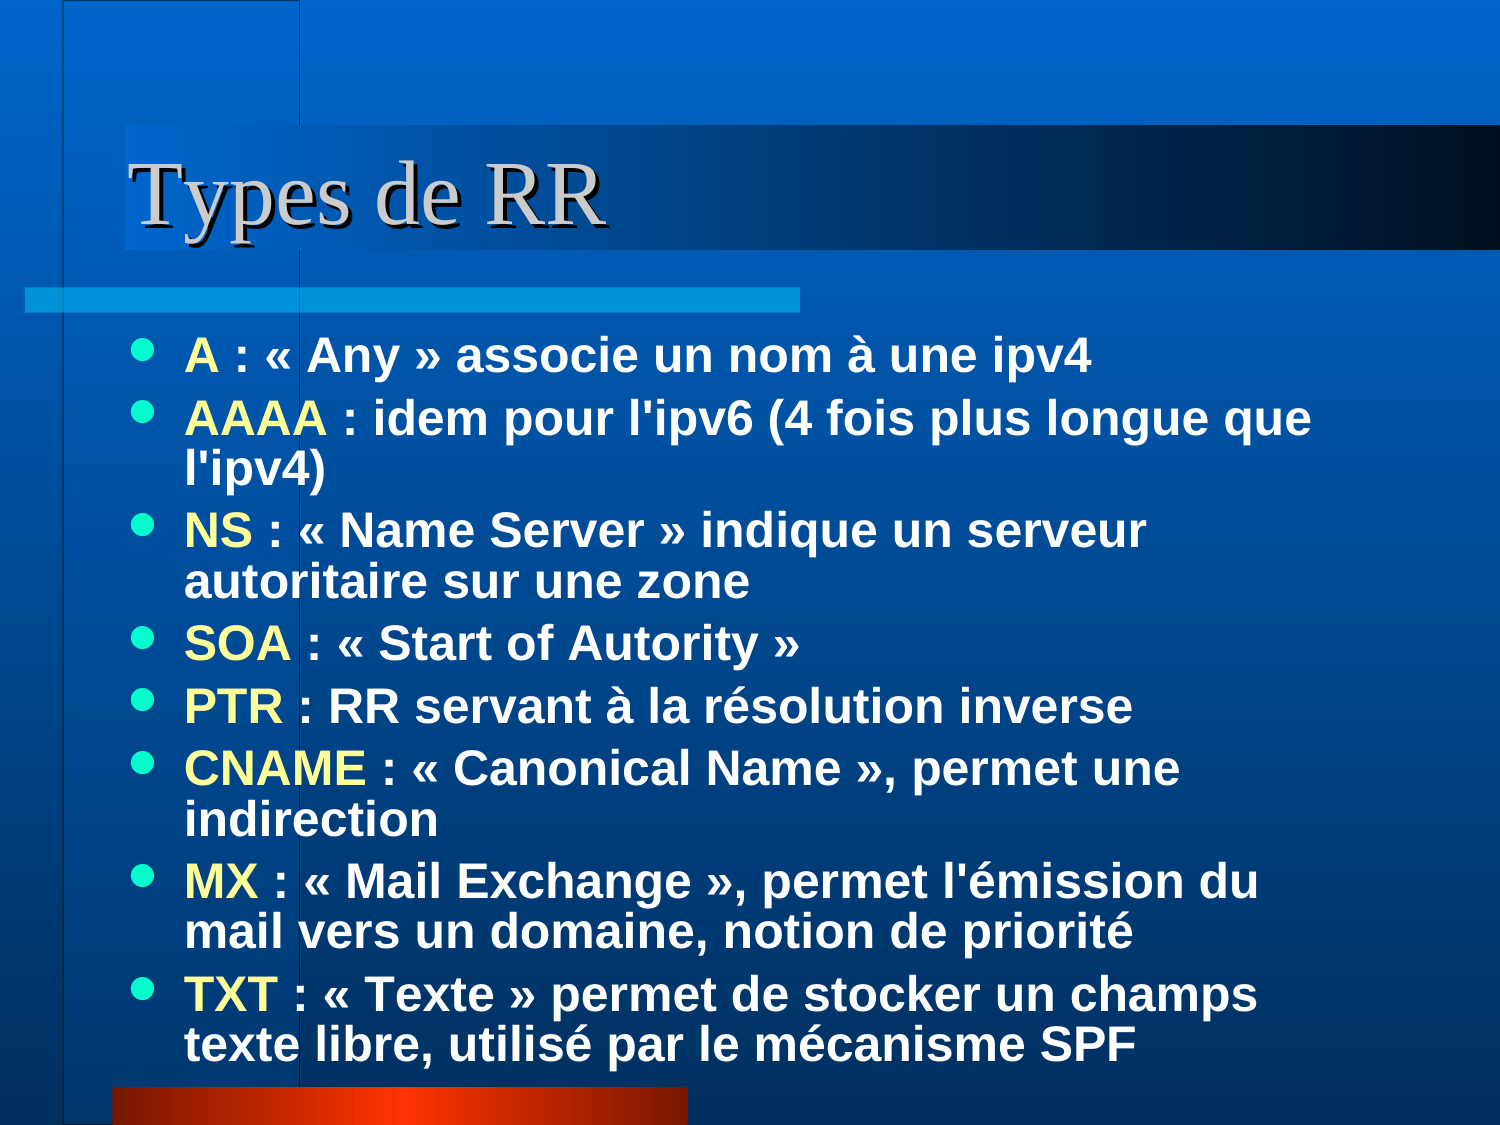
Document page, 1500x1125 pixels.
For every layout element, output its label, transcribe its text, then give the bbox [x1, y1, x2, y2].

title Types de RR [112, 99, 1388, 288]
list A : « Any » associe un nom à une ipv4 AAAA : idem pour l'ipv6 (4 fois plus longue que l'ipv4) NS : « Name Server » indique un serveur autoritaire sur une zone SOA : « Start of Autority » PTR : RR servant à la résolution inverse CNAME : « Canonical Name », permet une indirection MX : « Mail Exchange », permet l'émission du mail vers un domaine, notion de priorité TXT : « Texte » permet de stocker un champs texte libre, utilisé par le mécanisme SPF [112, 324, 1388, 1080]
